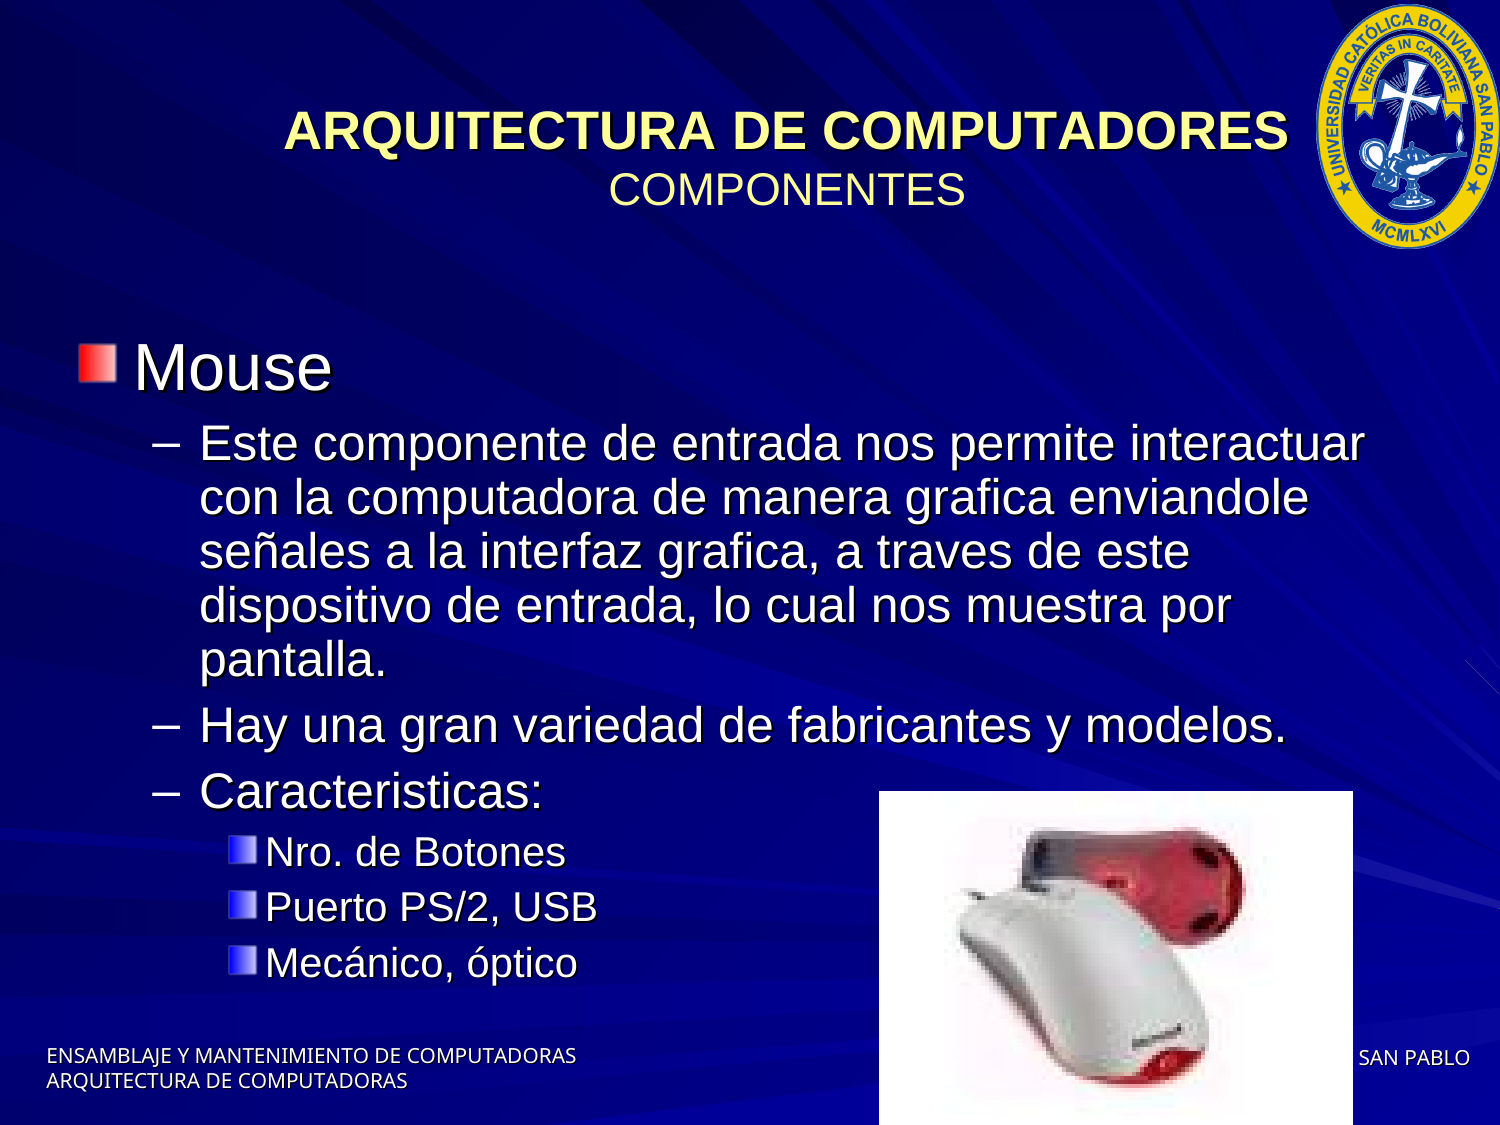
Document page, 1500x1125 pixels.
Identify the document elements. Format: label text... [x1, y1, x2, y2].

text_box ARQUITECTURA DE COMPUTADORES COMPONENTES [112, 78, 1463, 232]
picture [1316, 4, 1500, 249]
picture [879, 791, 1353, 1125]
list Mouse Este componente de entrada nos permite interactuar con la computadora de manera grafica enviandole señales a la interfaz grafica, a traves de este dispositivo de entrada, lo cual nos muestra por pantalla. Hay una gran variedad de fabricantes y modelos. Caracteristicas: Nro. de Botones Puerto PS/2, USB Mecánico, óptico [62, 324, 1438, 1050]
